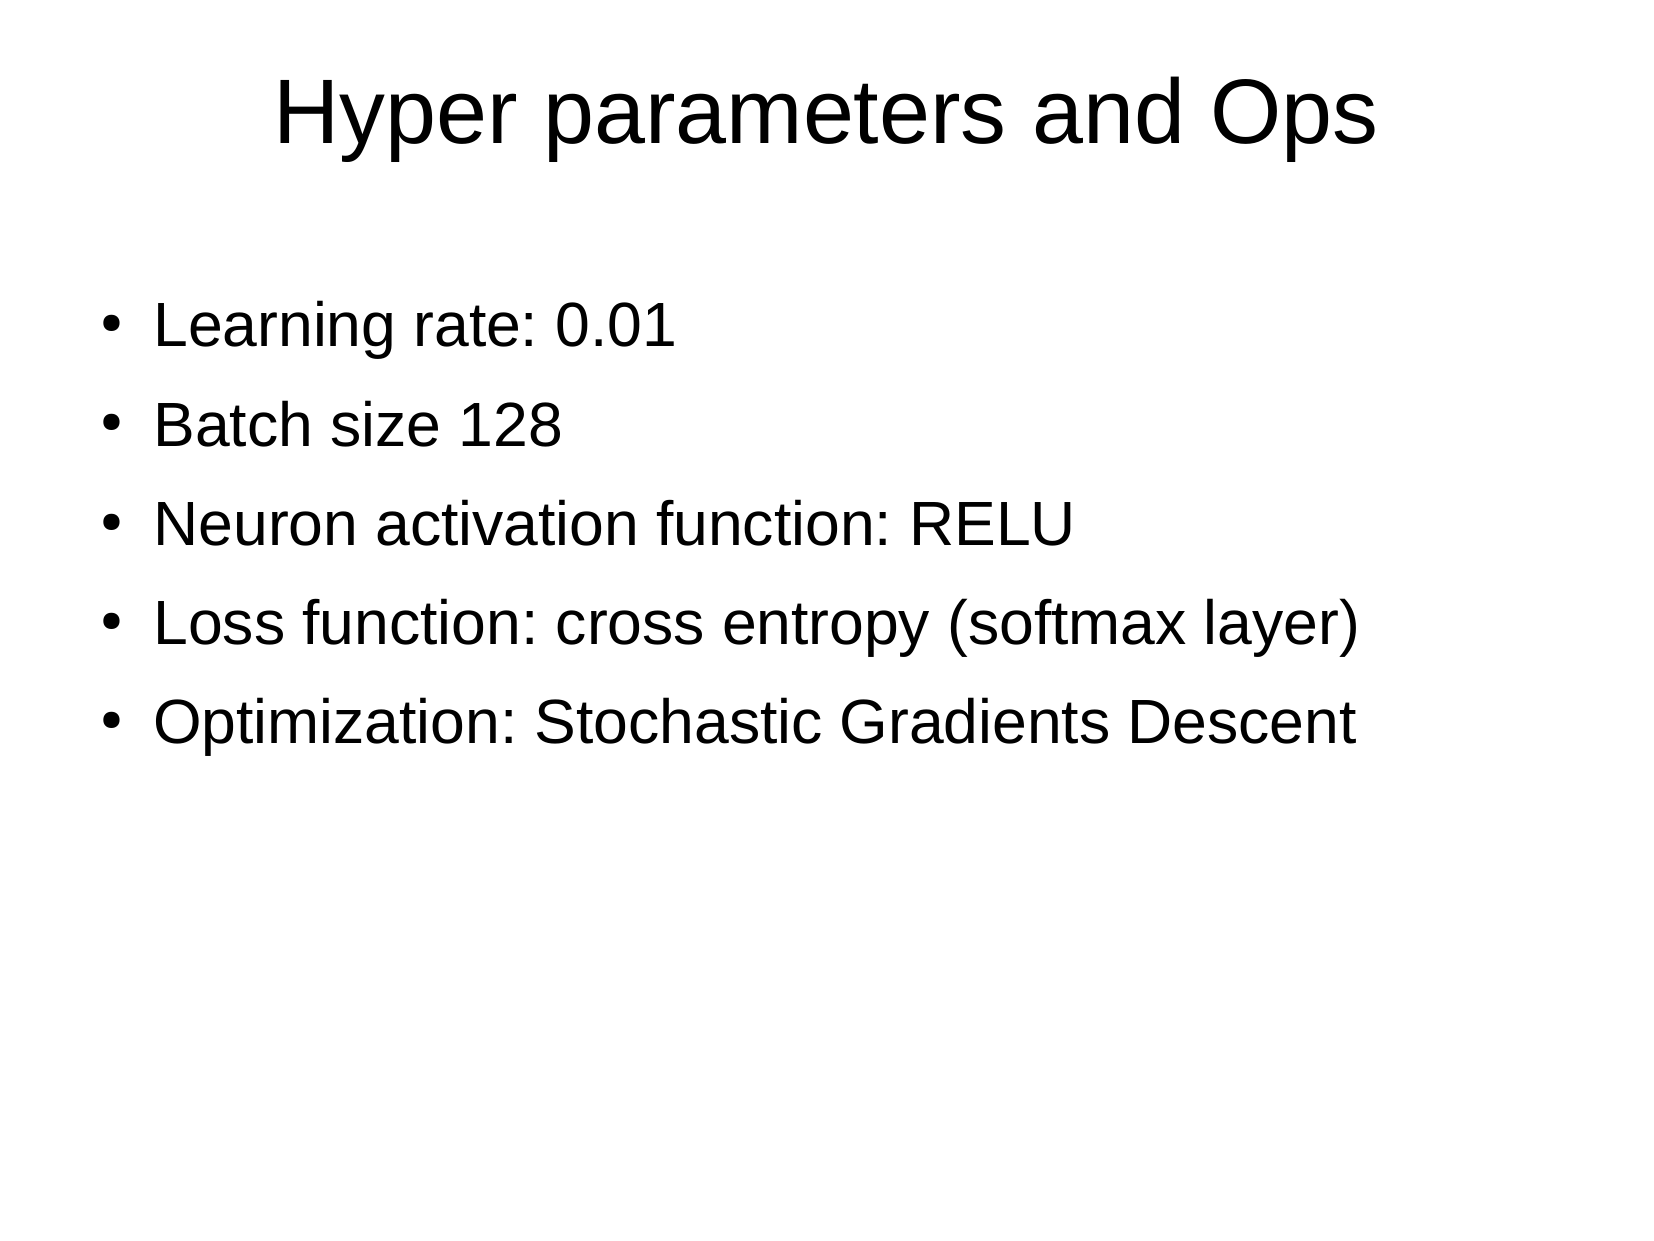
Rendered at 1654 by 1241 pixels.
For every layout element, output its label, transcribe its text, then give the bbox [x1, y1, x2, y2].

list Learning rate: 0.01 Batch size 128 Neuron activation function: RELU Loss function: cross entropy (softmax layer) Optimization: Stochastic Gradients Descent [82, 290, 1571, 1010]
title Hyper parameters and Ops [82, 8, 1571, 216]
